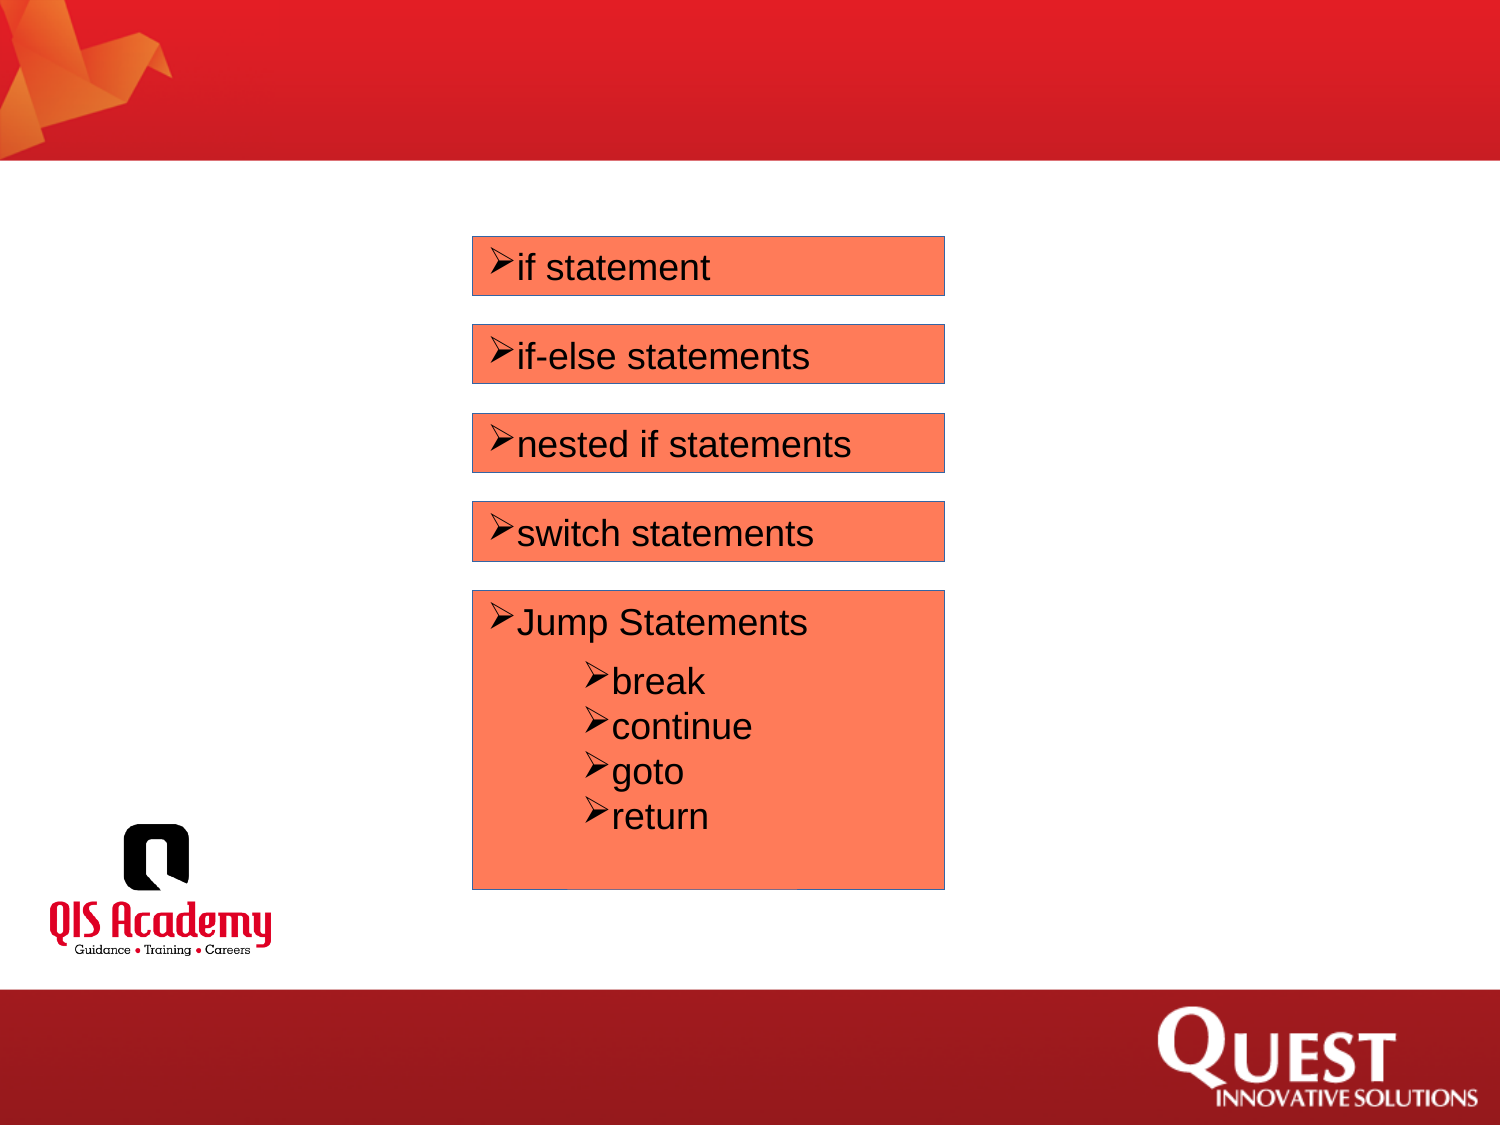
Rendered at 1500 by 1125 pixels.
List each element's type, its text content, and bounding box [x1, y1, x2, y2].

text_box nested if statements [472, 413, 945, 473]
text_box Jump Statements [472, 590, 945, 890]
text_box if statement [472, 236, 945, 296]
text_box if-else statements [472, 324, 945, 384]
picture [0, 0, 1500, 1125]
text_box break continue goto return [567, 649, 798, 890]
text_box switch statements [472, 501, 945, 562]
